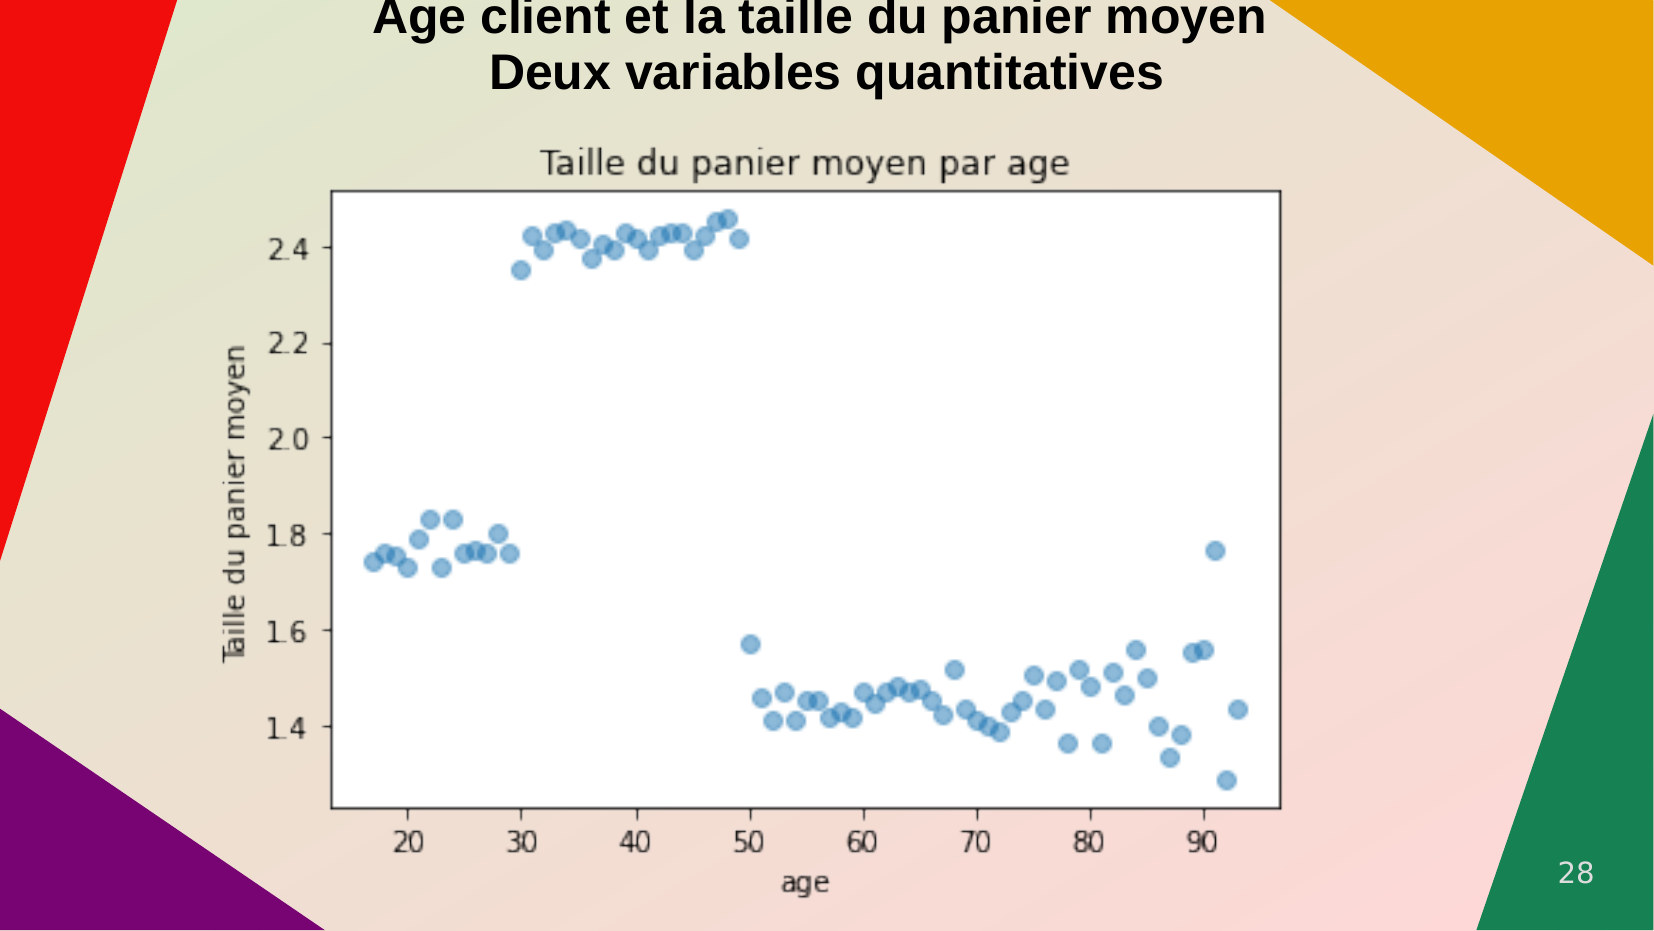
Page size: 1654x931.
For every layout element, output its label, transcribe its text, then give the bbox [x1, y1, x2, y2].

title Âge client et la taille du panier moyen Deux variables quantitatives [118, 0, 1536, 119]
picture [206, 128, 1300, 916]
